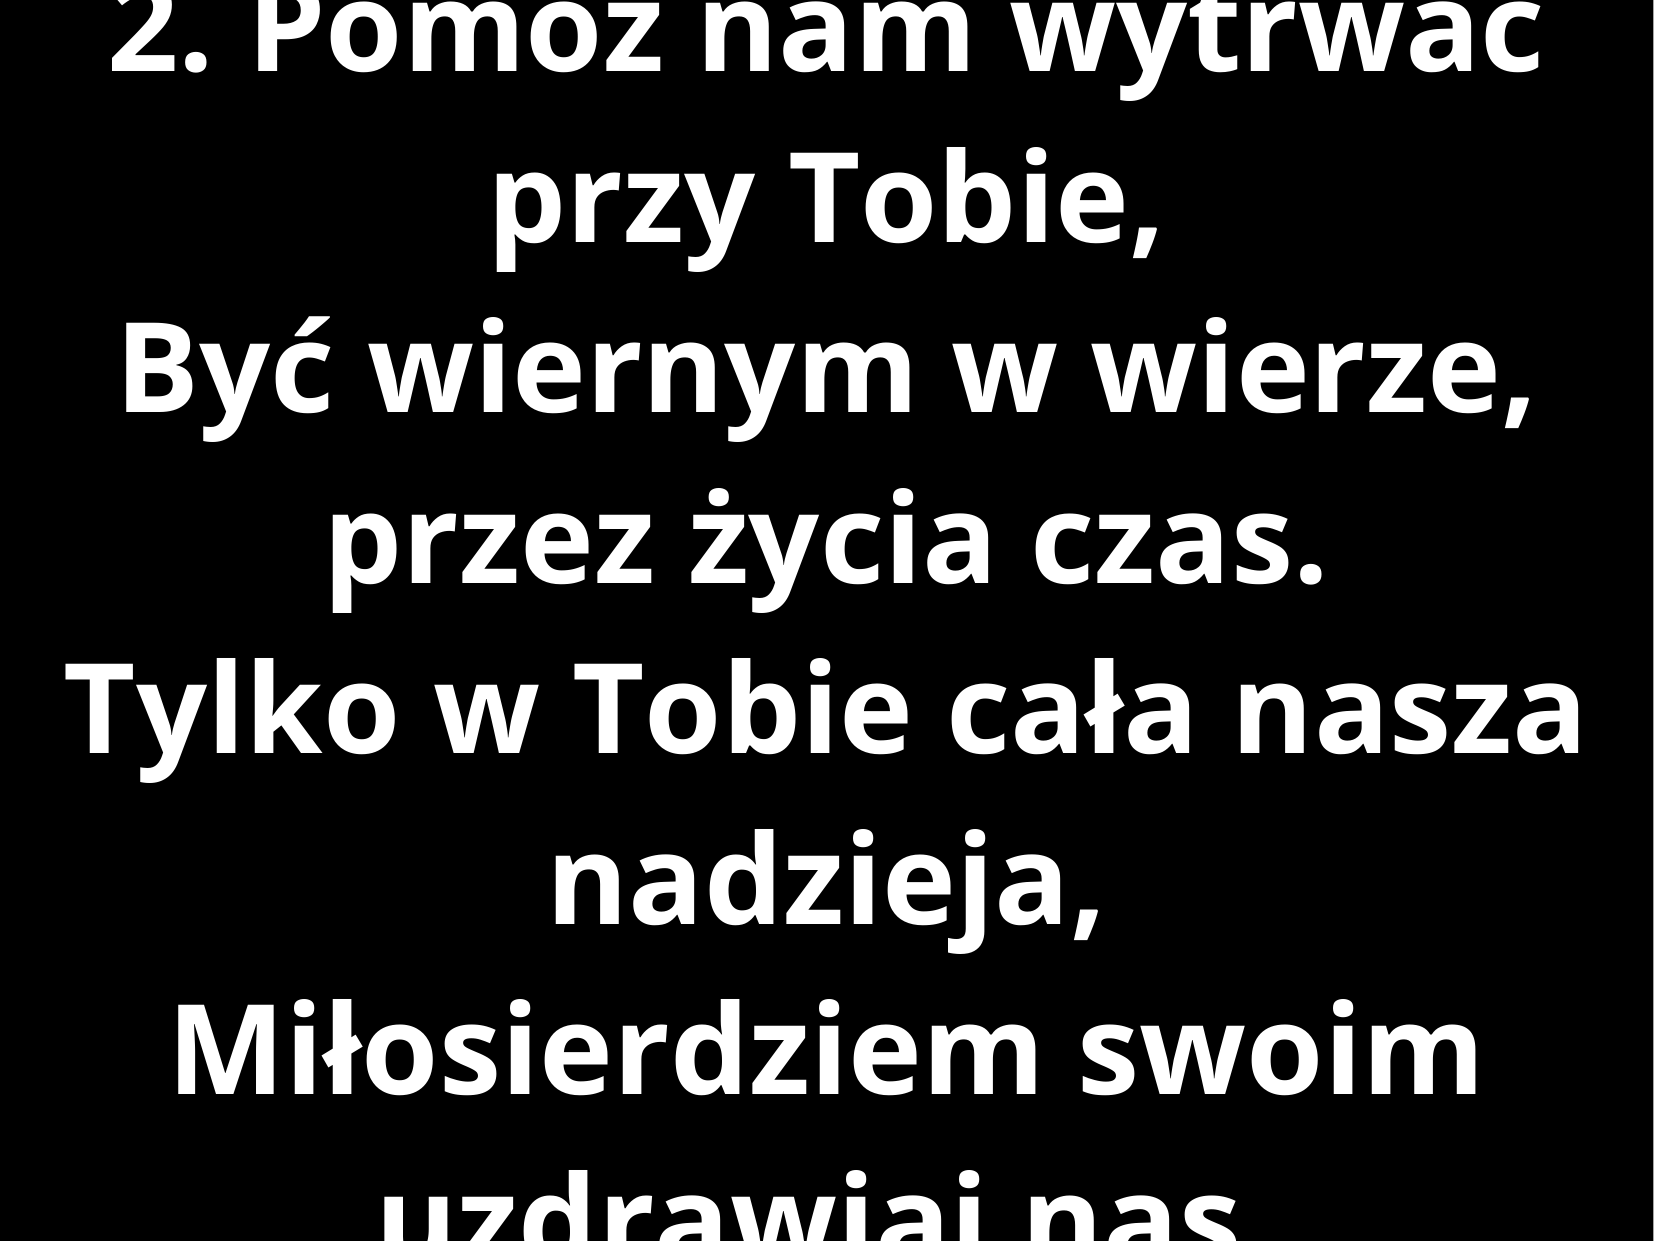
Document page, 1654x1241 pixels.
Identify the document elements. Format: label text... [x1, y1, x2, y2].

title 2. Pomóż nam wytrwać przy Tobie, Być wiernym w wierze, przez życia czas. Tylko w Tobie cała nasza nadzieja, Miłosierdziem swoim uzdrawiaj nas. [0, 0, 1654, 1241]
